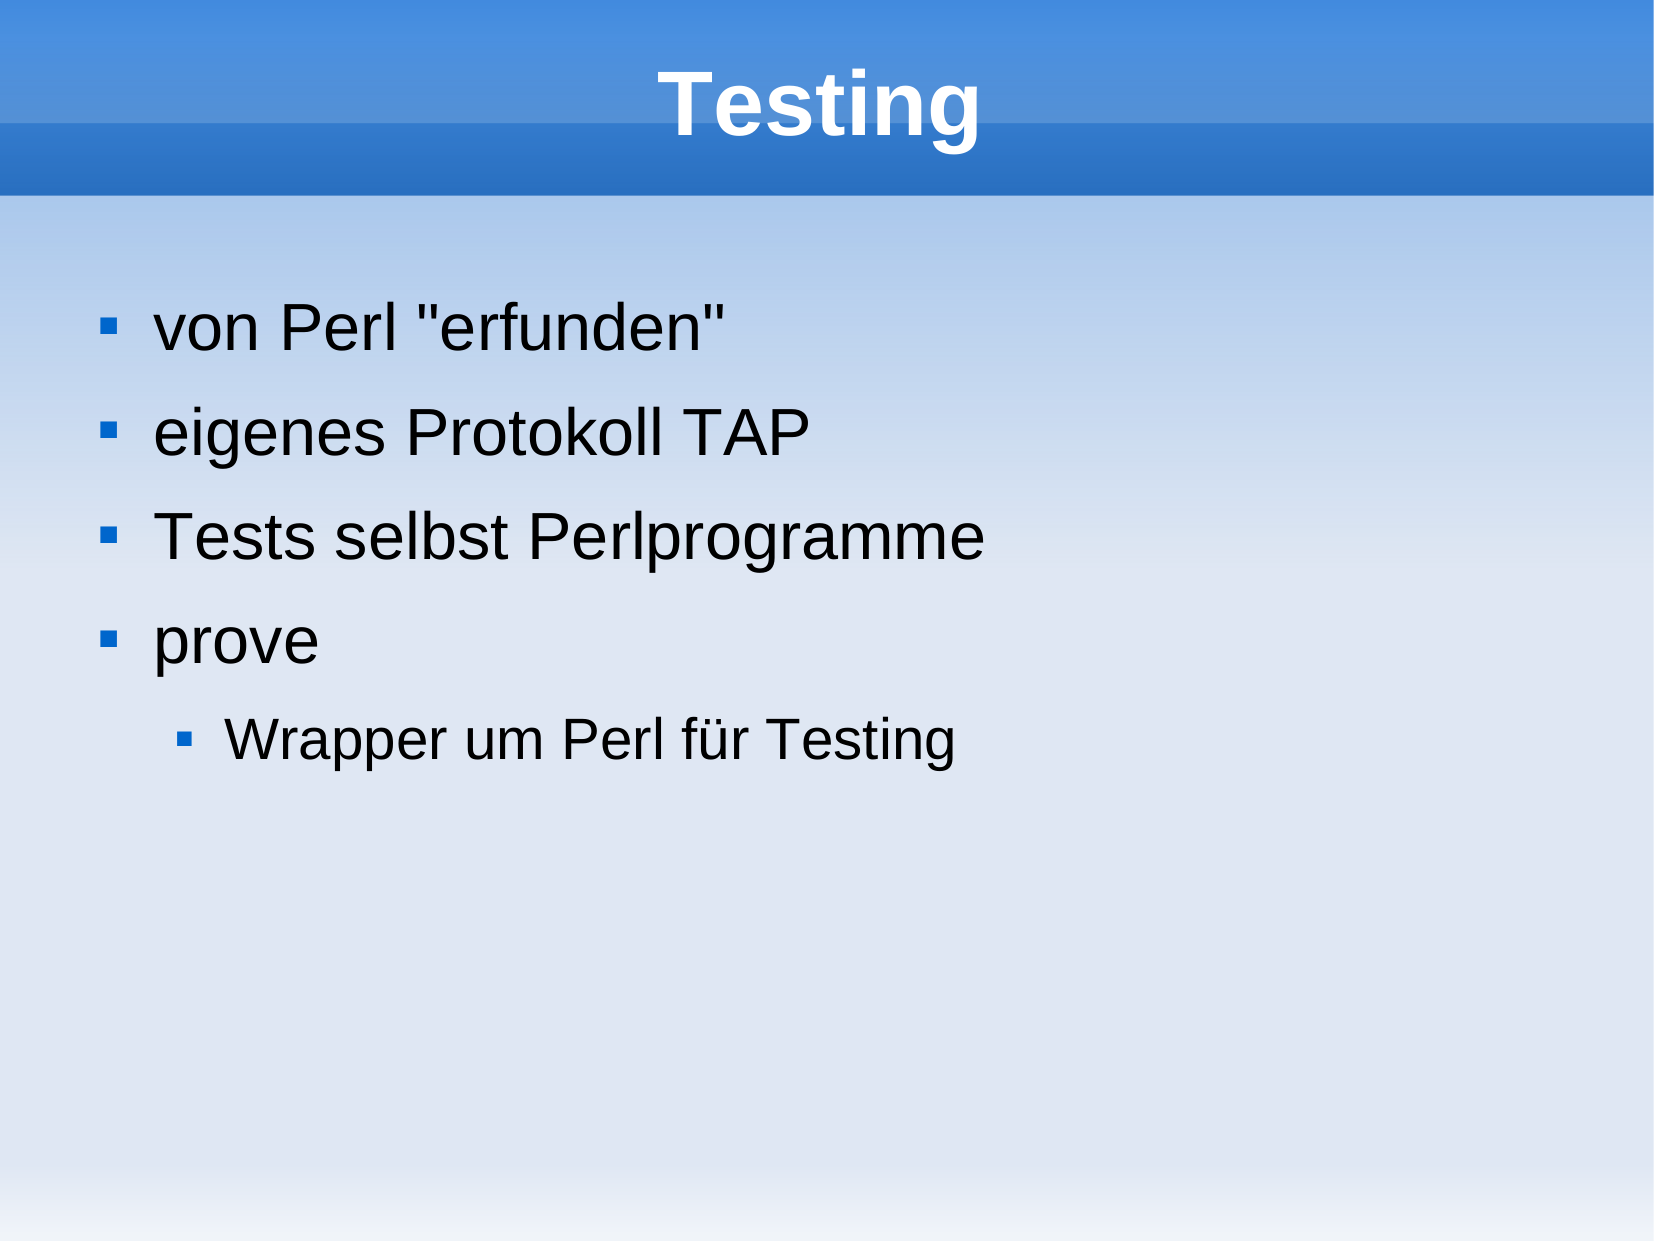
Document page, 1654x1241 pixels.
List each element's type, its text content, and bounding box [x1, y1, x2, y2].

list von Perl "erfunden" eigenes Protokoll TAP Tests selbst Perlprogramme prove Wrapper um Perl für Testing [82, 290, 1571, 1094]
title Testing [76, 7, 1565, 200]
picture [0, 0, 1654, 1241]
